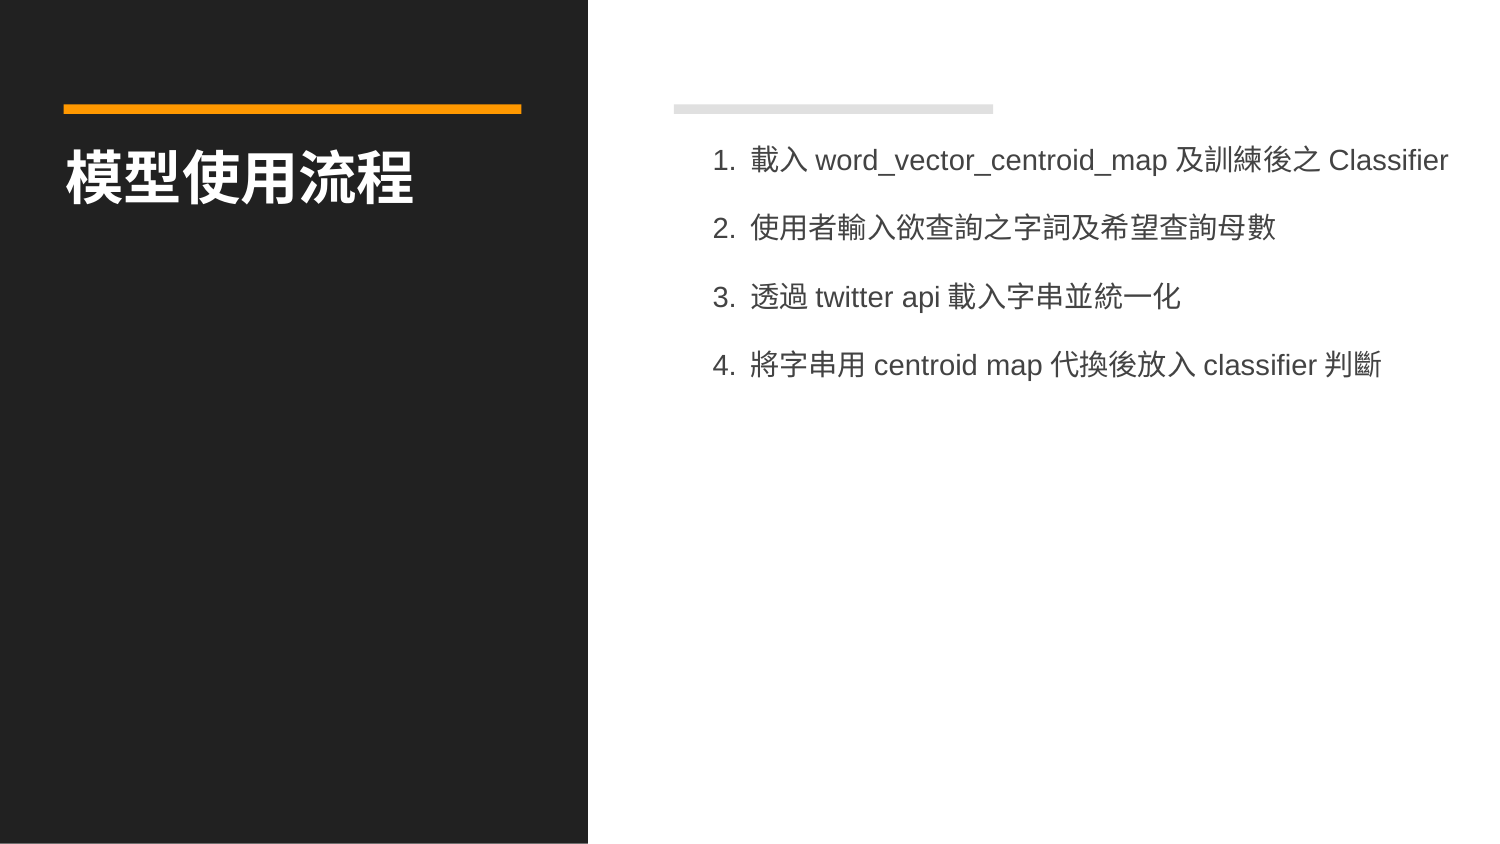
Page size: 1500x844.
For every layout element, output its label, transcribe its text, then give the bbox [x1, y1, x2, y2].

list 載入word_vector_centroid_map及訓練後之Classifier 使用者輸入欲查詢之字詞及希望查詢母數 透過twitter api載入字串並統一化 將字串用centroid map代換後放入classifier判斷 [659, 126, 1467, 752]
title 模型使用流程 [50, 126, 521, 743]
